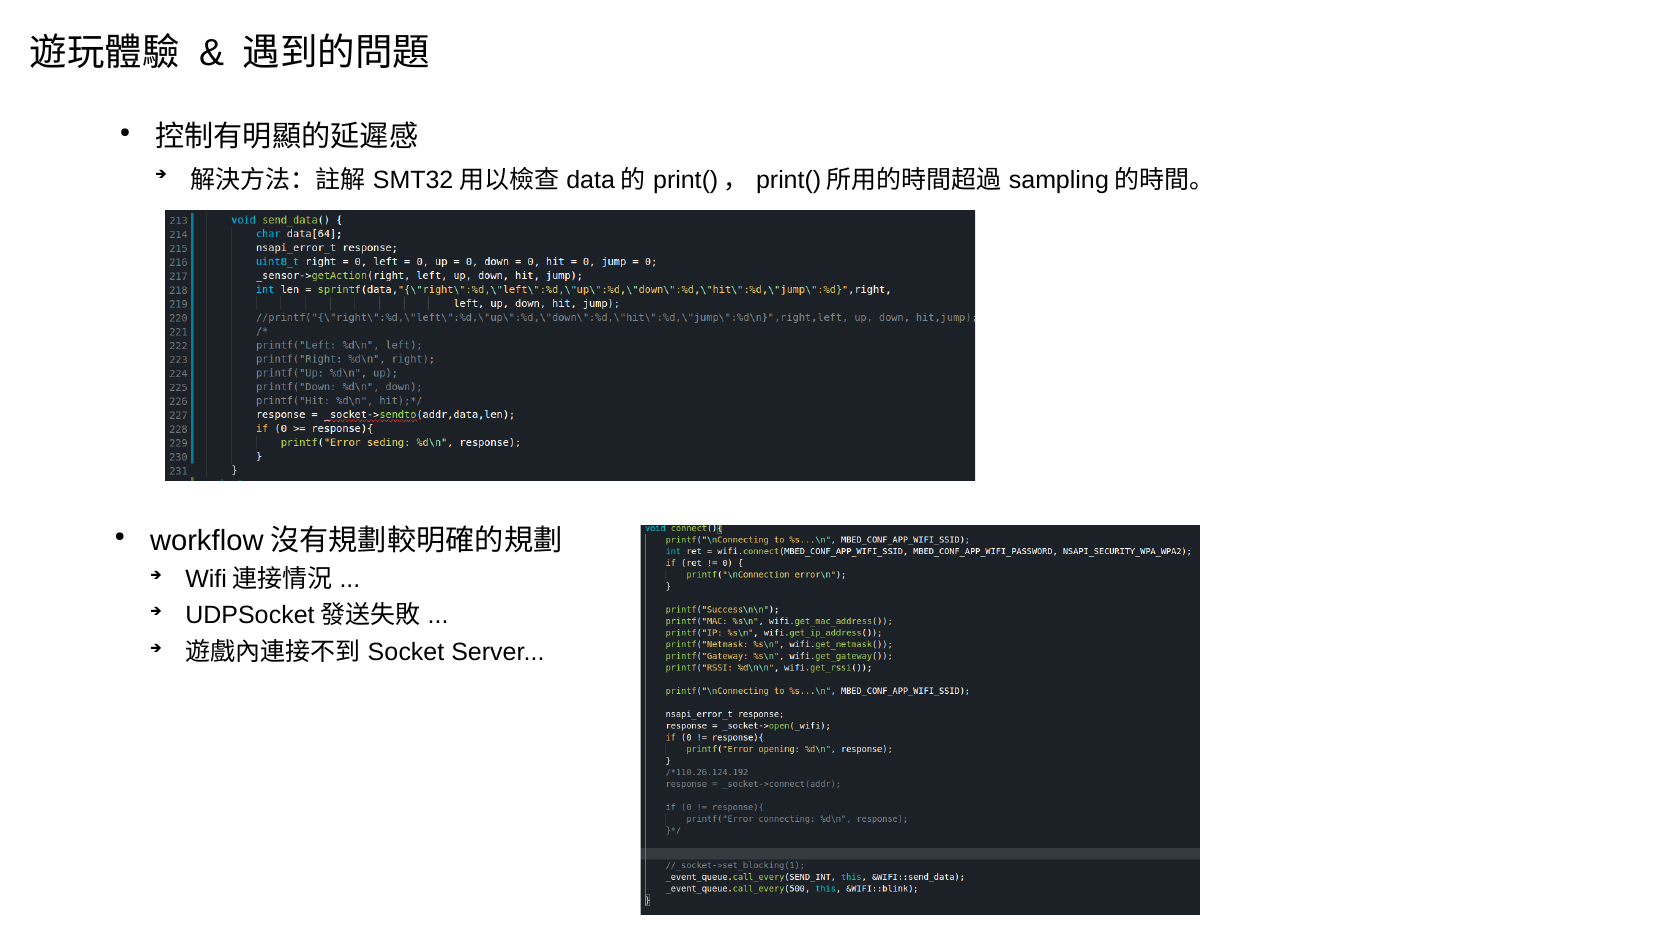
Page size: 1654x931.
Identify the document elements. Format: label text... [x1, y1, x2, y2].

text_box 控制有明顯的延遲感 解決方法：註解SMT32用以檢查data的print()，print()所用的時間超過sampling的時間。 [105, 105, 1237, 205]
picture [165, 210, 976, 481]
text_box workflow沒有規劃較明確的規劃 Wifi連接情況... UDPSocket發送失敗... 遊戲內連接不到Socket Server... [99, 508, 578, 676]
picture [640, 525, 1201, 915]
text_box 遊玩體驗 & 遇到的問題 [15, 15, 446, 85]
